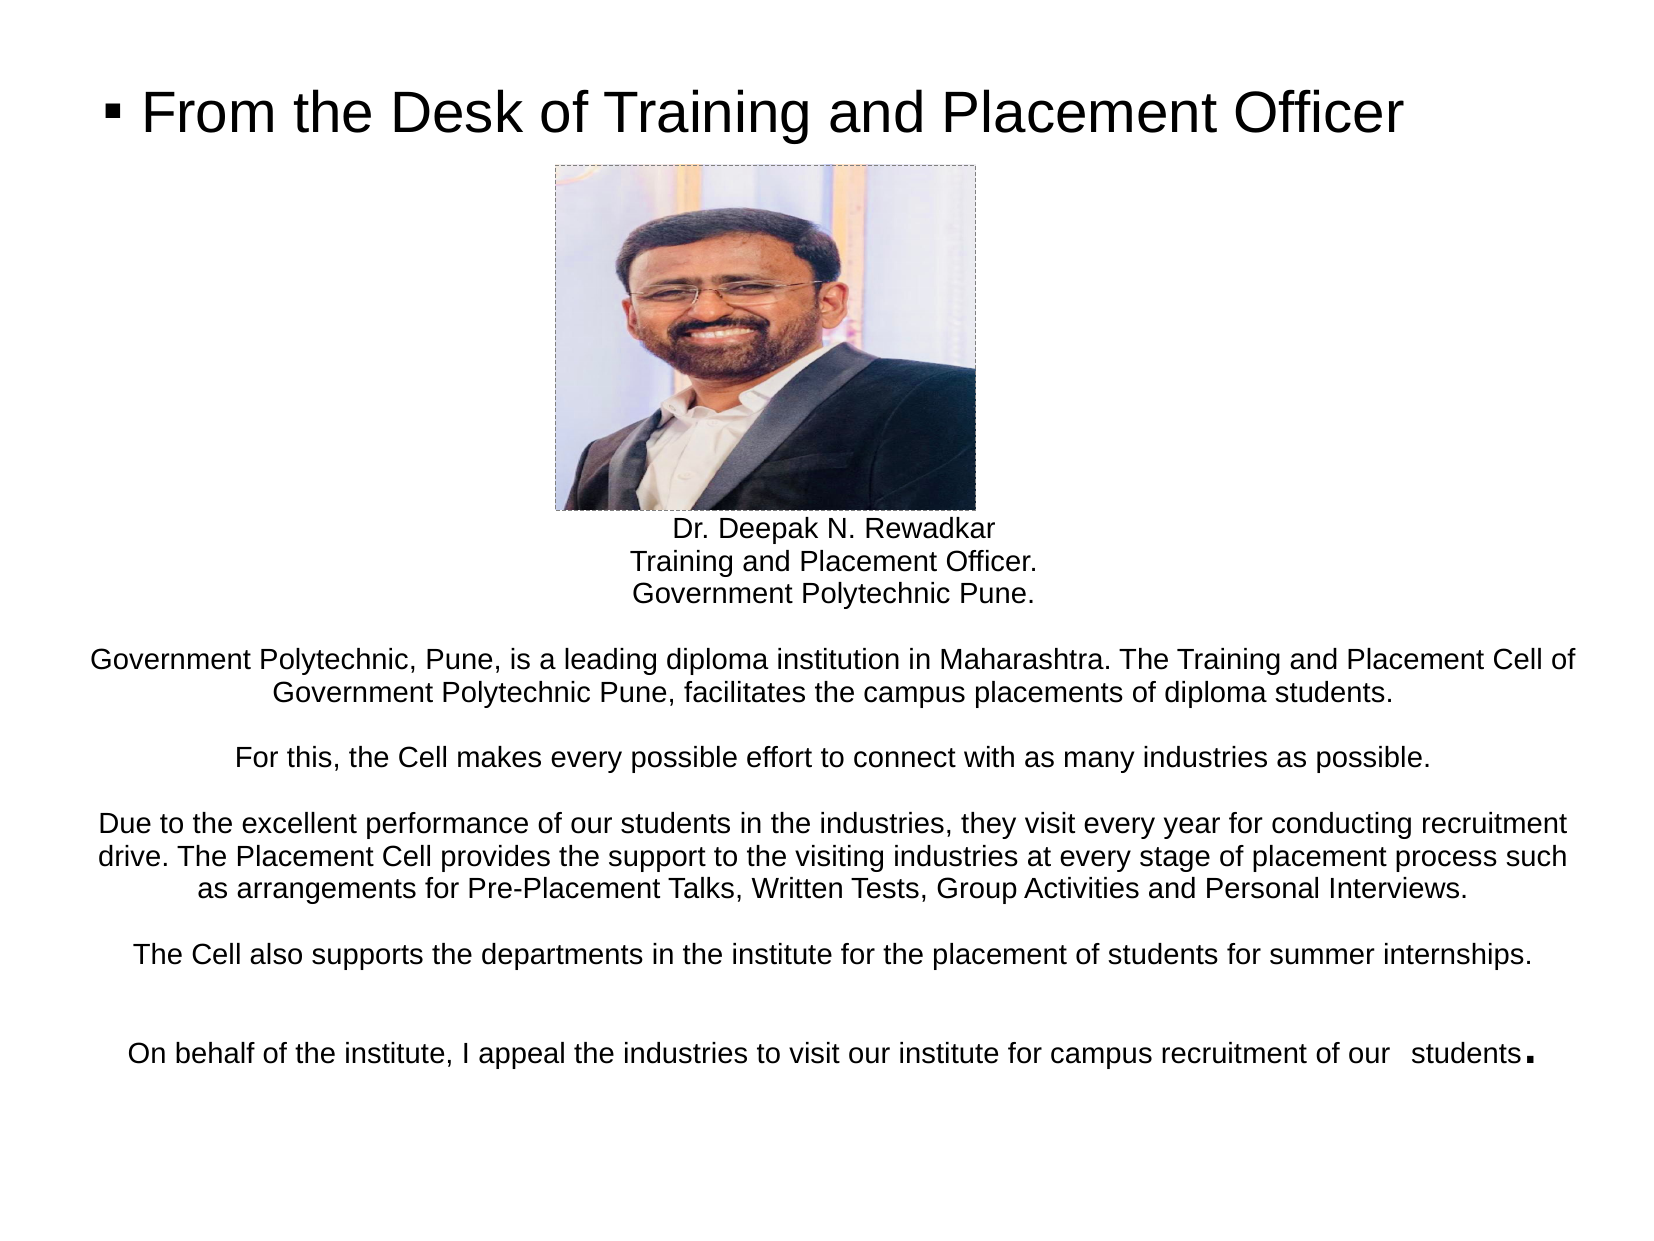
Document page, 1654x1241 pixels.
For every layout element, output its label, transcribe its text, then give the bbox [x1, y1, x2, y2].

title From the Desk of Training and Placement Officer [11, 0, 1501, 226]
subtitle Dr. Deepak N. Rewadkar Training and Placement Officer. Government Polytechnic Pune. Government Polytechnic, Pune, is a leading diploma institution in Maharashtra. The Training and Placement Cell of Government Polytechnic Pune, facilitates the campus placements of diploma students. For this, the Cell makes every possible effort to connect with as many industries as possible. Due to the excellent performance of our students in the industries, they visit every year for conducting recruitment drive. The Placement Cell provides the support to the visiting industries at every stage of placement process such as arrangements for Pre-Placement Talks, Written Tests, Group Activities and Personal Interviews. The Cell also supports the departments in the institute for the placement of students for summer internships. On behalf of the institute, I appeal the industries to visit our institute for campus recruitment of our students. [90, 420, 1579, 1171]
picture [555, 226, 976, 420]
